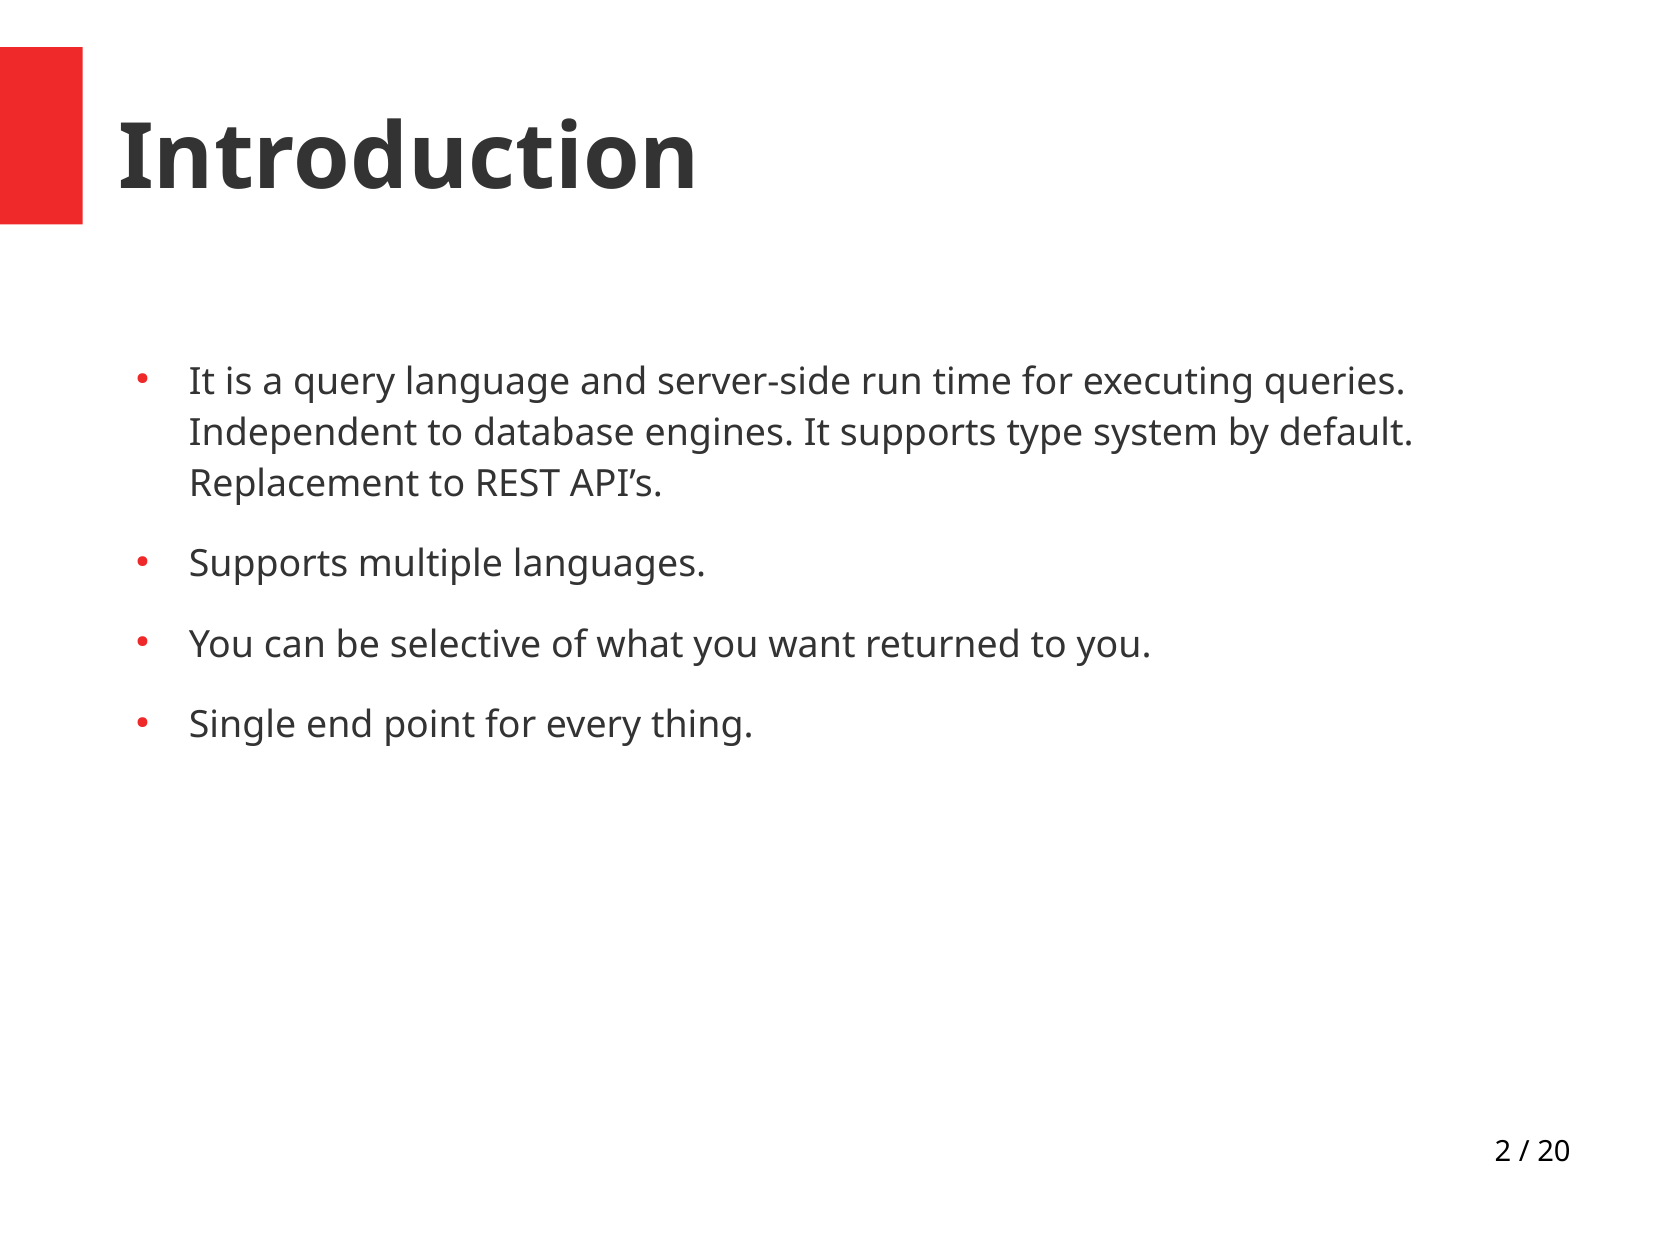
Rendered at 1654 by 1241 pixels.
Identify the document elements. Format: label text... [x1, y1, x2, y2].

list It is a query language and server-side run time for executing queries. Independent to database engines. It supports type system by default. Replacement to REST API’s. Supports multiple languages. You can be selective of what you want returned to you. Single end point for every thing. [118, 354, 1536, 1074]
title Introduction [118, 49, 1571, 257]
